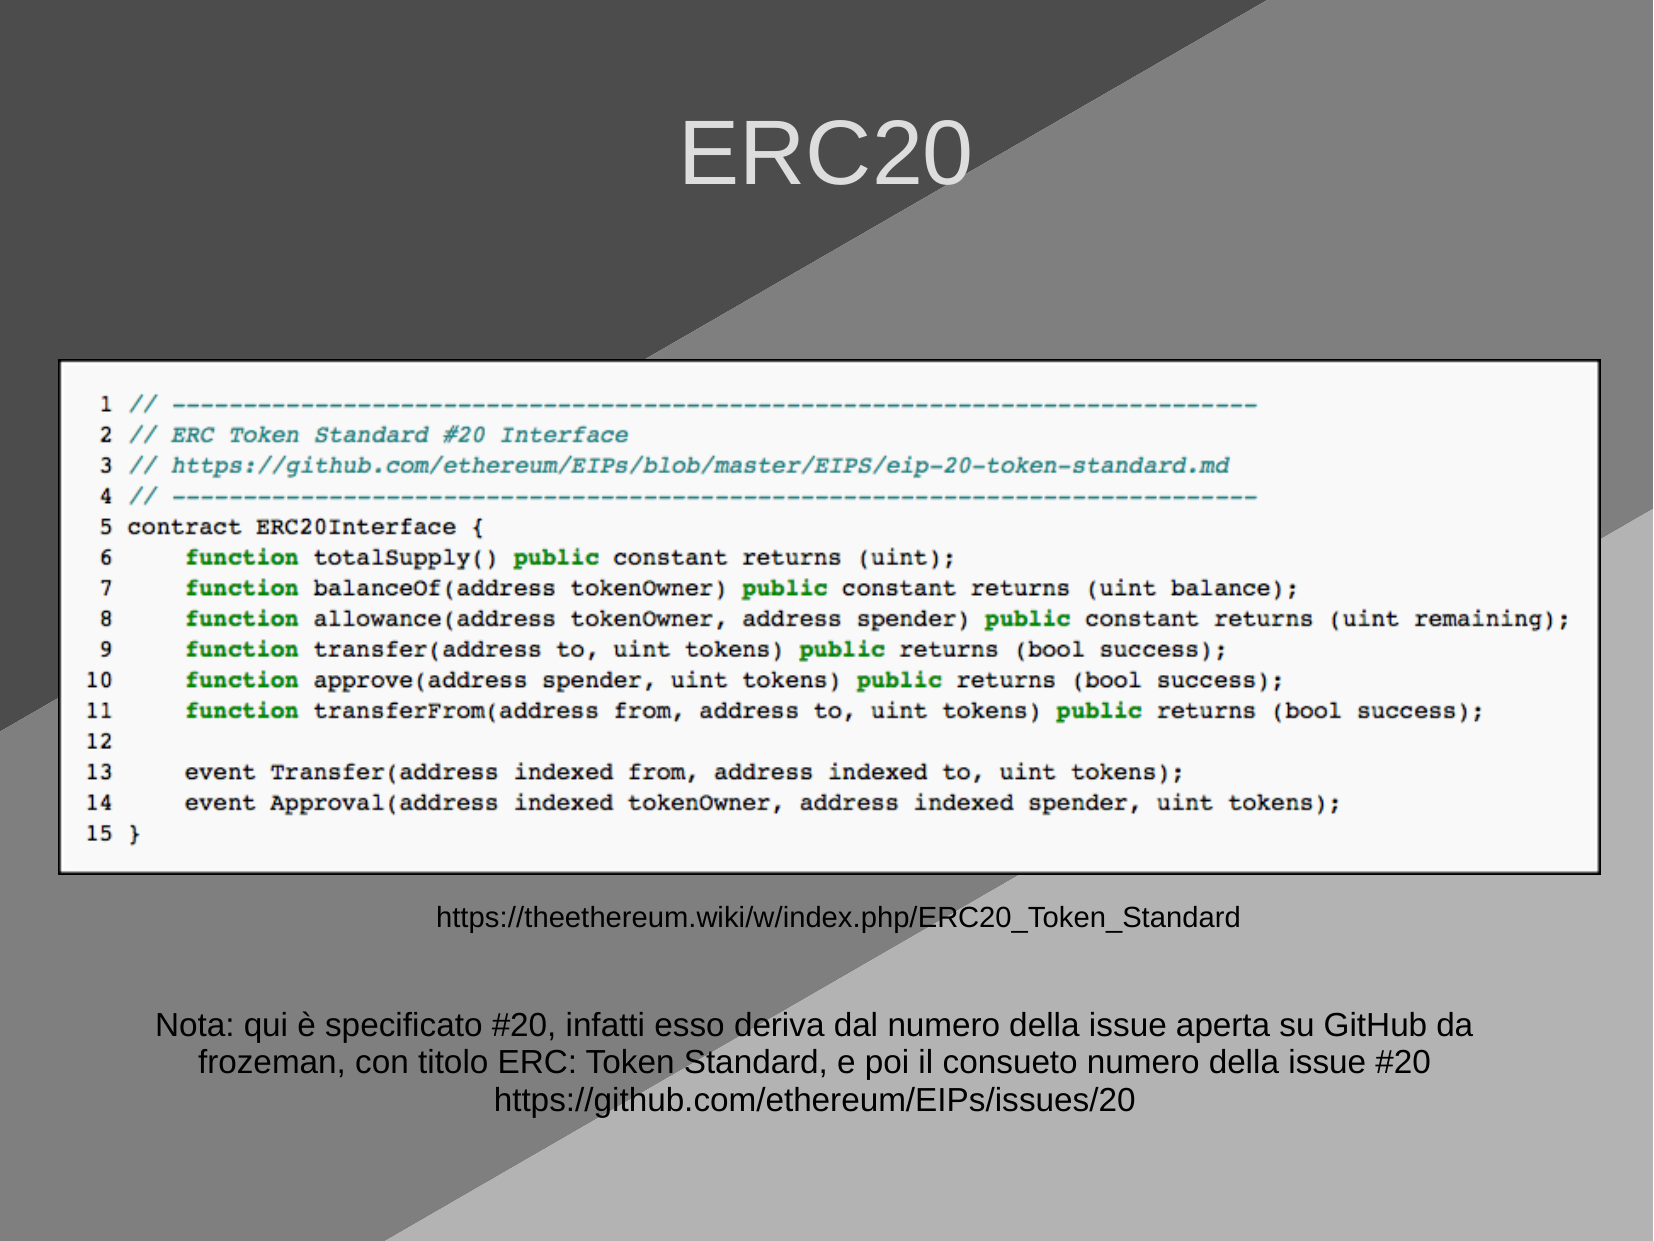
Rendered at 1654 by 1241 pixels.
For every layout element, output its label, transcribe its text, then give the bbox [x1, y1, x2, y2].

title ERC20 [82, 49, 1571, 257]
picture [58, 359, 1601, 875]
text_box https://theethereum.wiki/w/index.php/ERC20_Token_Standard [421, 894, 1301, 975]
text_box Nota: qui è specificato #20, infatti esso deriva dal numero della issue aperta su GitHub da frozeman, con titolo ERC: Token Standard, e poi il consueto numero della issue #20 https://github.com/ethereum/EIPs/issues/20 [140, 999, 1491, 1163]
